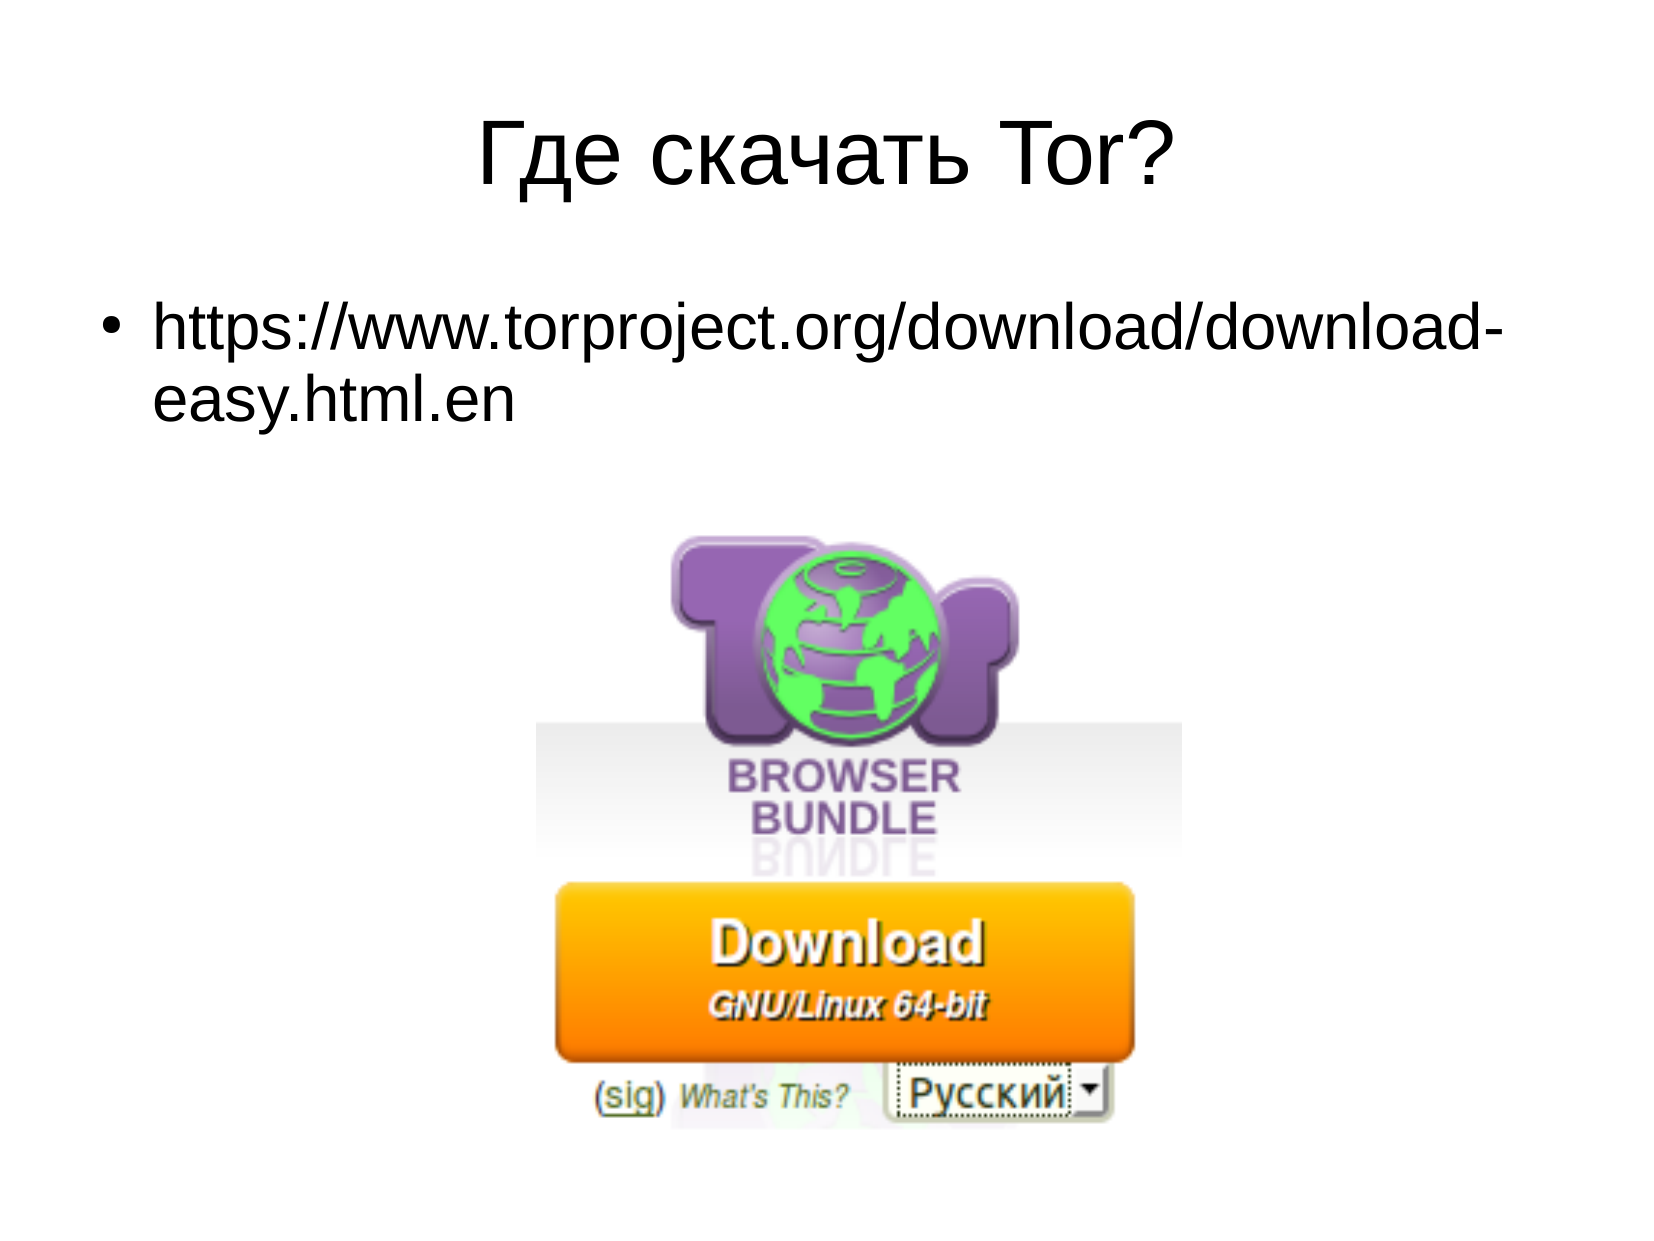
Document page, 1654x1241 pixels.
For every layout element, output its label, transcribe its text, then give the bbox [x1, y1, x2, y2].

title Где скачать Tor? [82, 49, 1571, 257]
list https://www.torproject.org/download/download-easy.html.en [82, 290, 1571, 438]
picture [536, 519, 1182, 1160]
